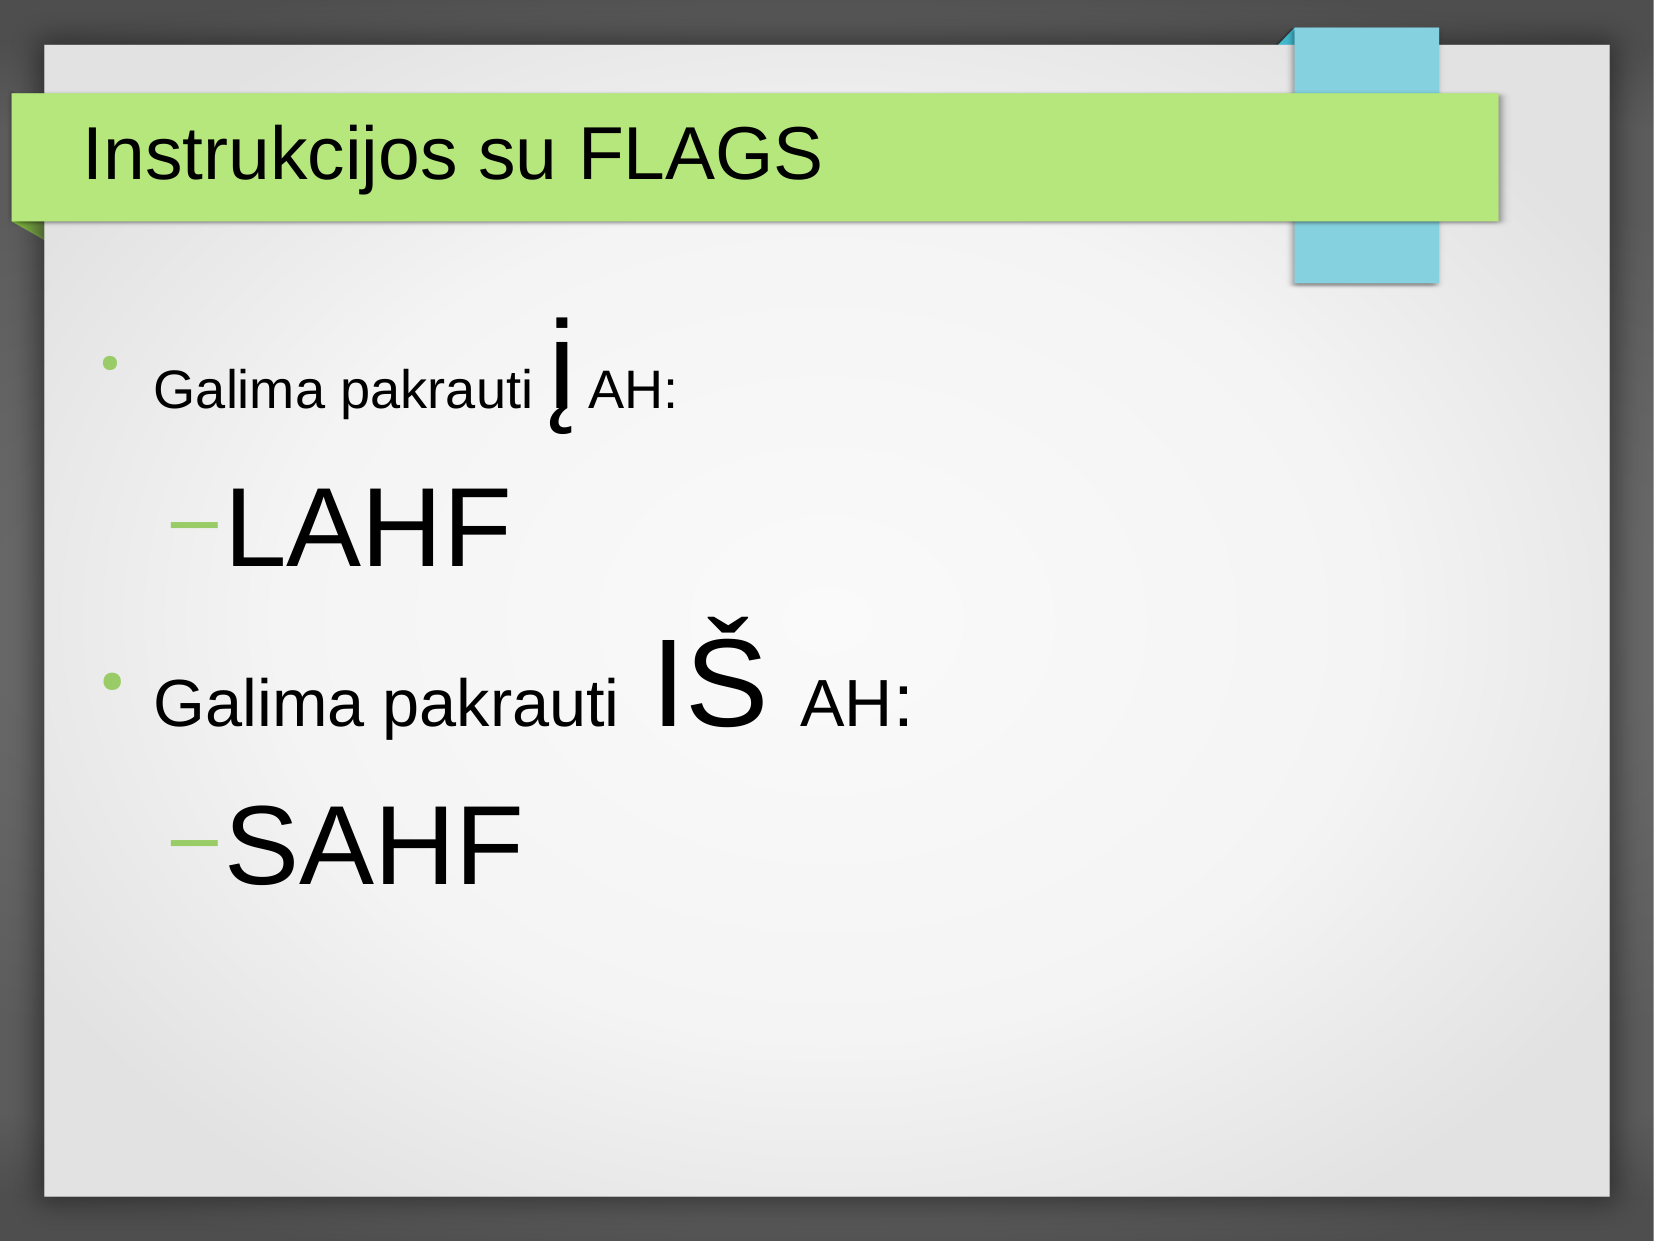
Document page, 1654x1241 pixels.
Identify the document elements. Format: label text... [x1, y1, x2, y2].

title Instrukcijos su FLAGS [82, 94, 1264, 213]
list Galima pakrauti į AH: LAHF Galima pakrauti IŠ AH: SAHF [82, 295, 1571, 1015]
picture [0, 0, 1654, 1241]
